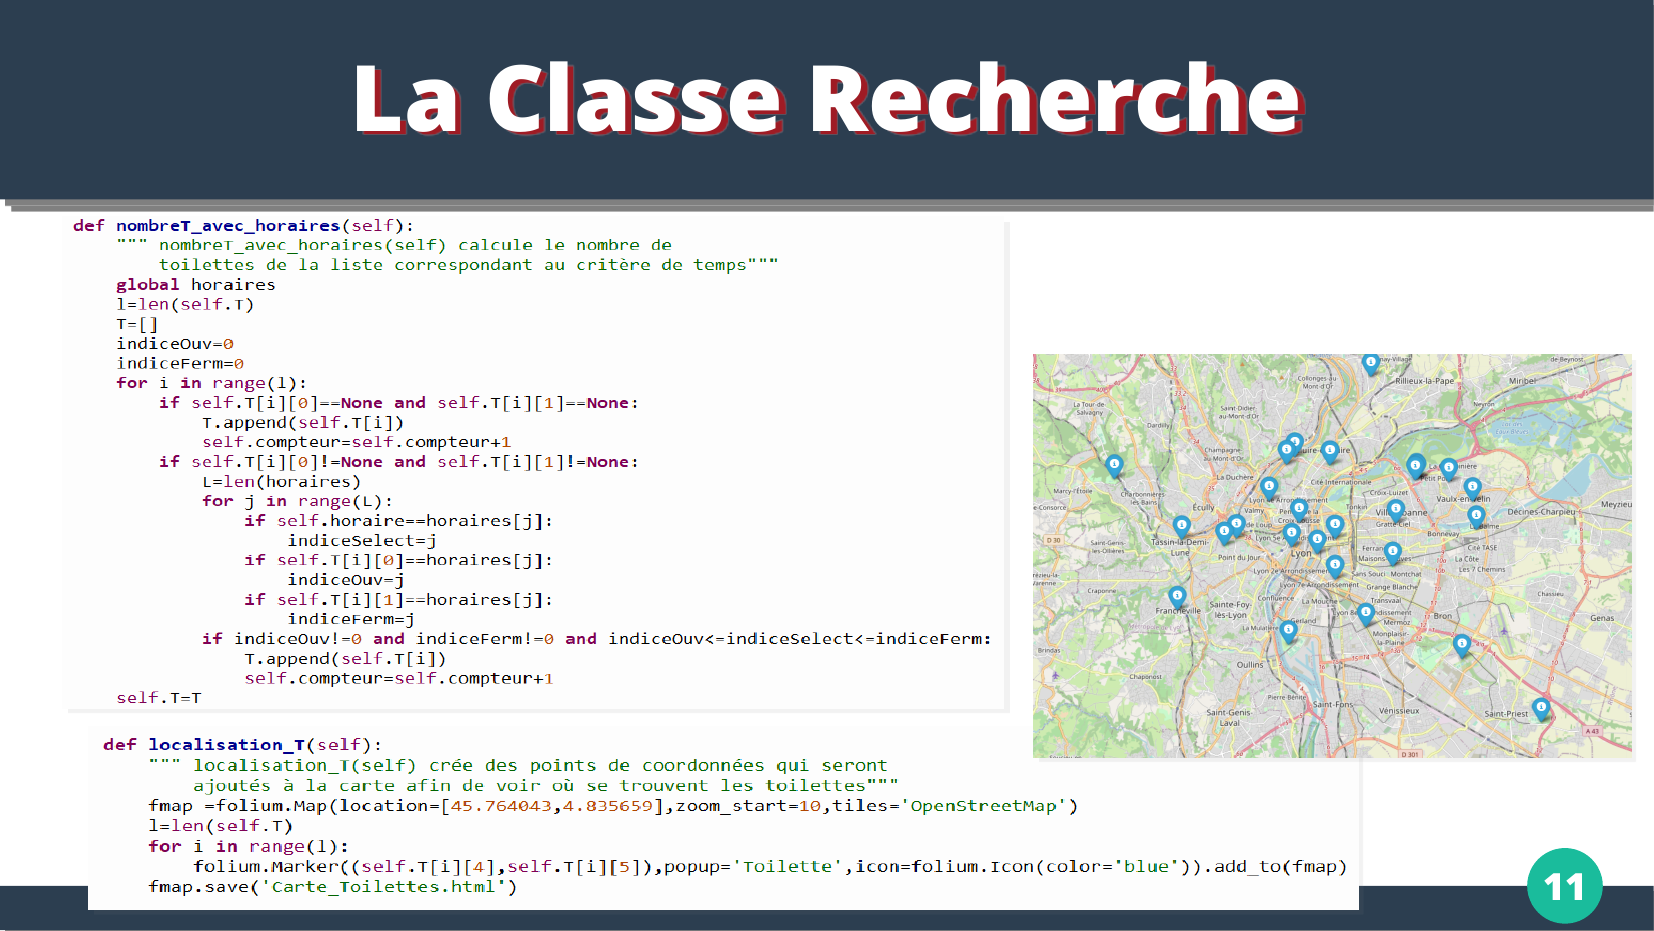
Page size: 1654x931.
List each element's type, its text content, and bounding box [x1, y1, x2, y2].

title La Classe Recherche [59, 37, 1595, 155]
picture [88, 354, 1632, 910]
picture [62, 216, 1004, 709]
